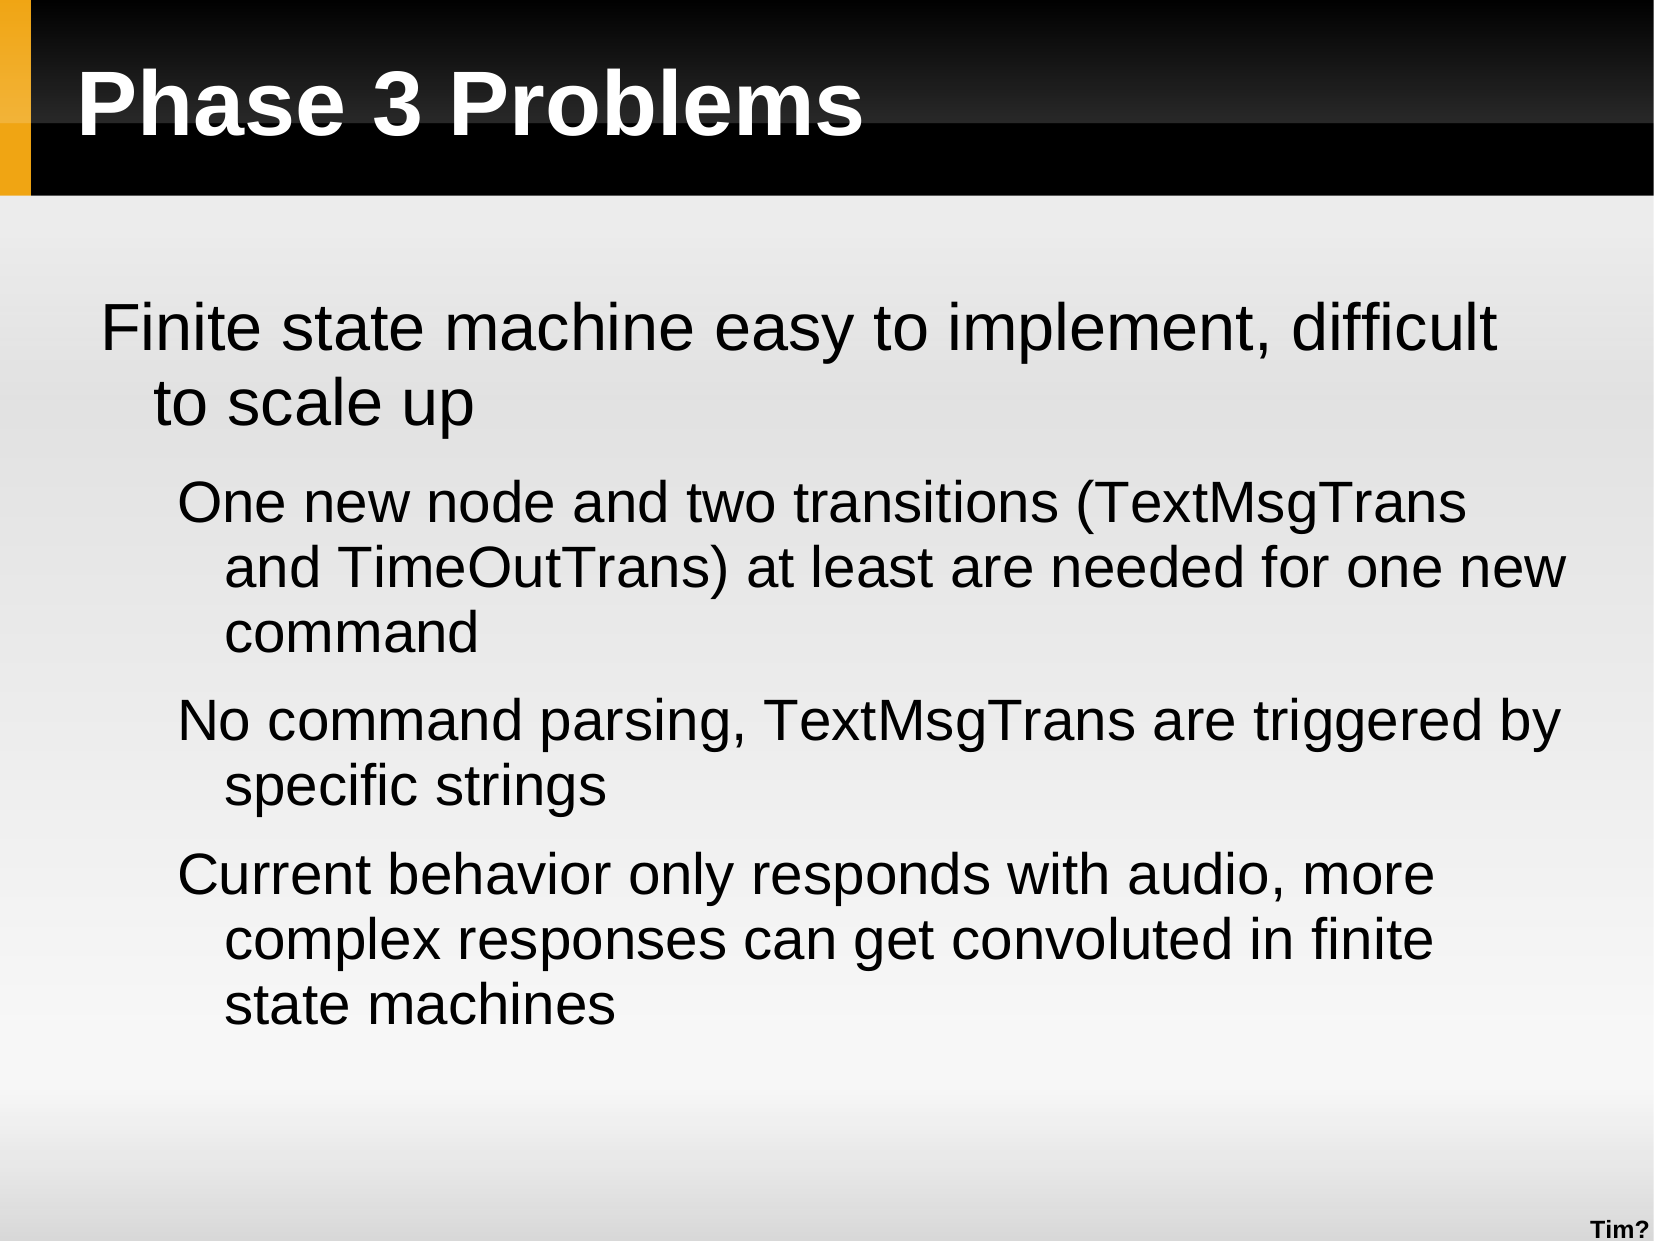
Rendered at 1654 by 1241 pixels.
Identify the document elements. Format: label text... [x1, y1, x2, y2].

picture [0, 0, 1654, 1241]
title Tim? [1312, 1200, 1651, 1241]
title Phase 3 Problems [76, 7, 1565, 200]
list Finite state machine easy to implement, difficult to scale up One new node and two transitions (TextMsgTrans and TimeOutTrans) at least are needed for one new command No command parsing, TextMsgTrans are triggered by specific strings Current behavior only responds with audio, more complex responses can get convoluted in finite state machines [82, 290, 1571, 1114]
